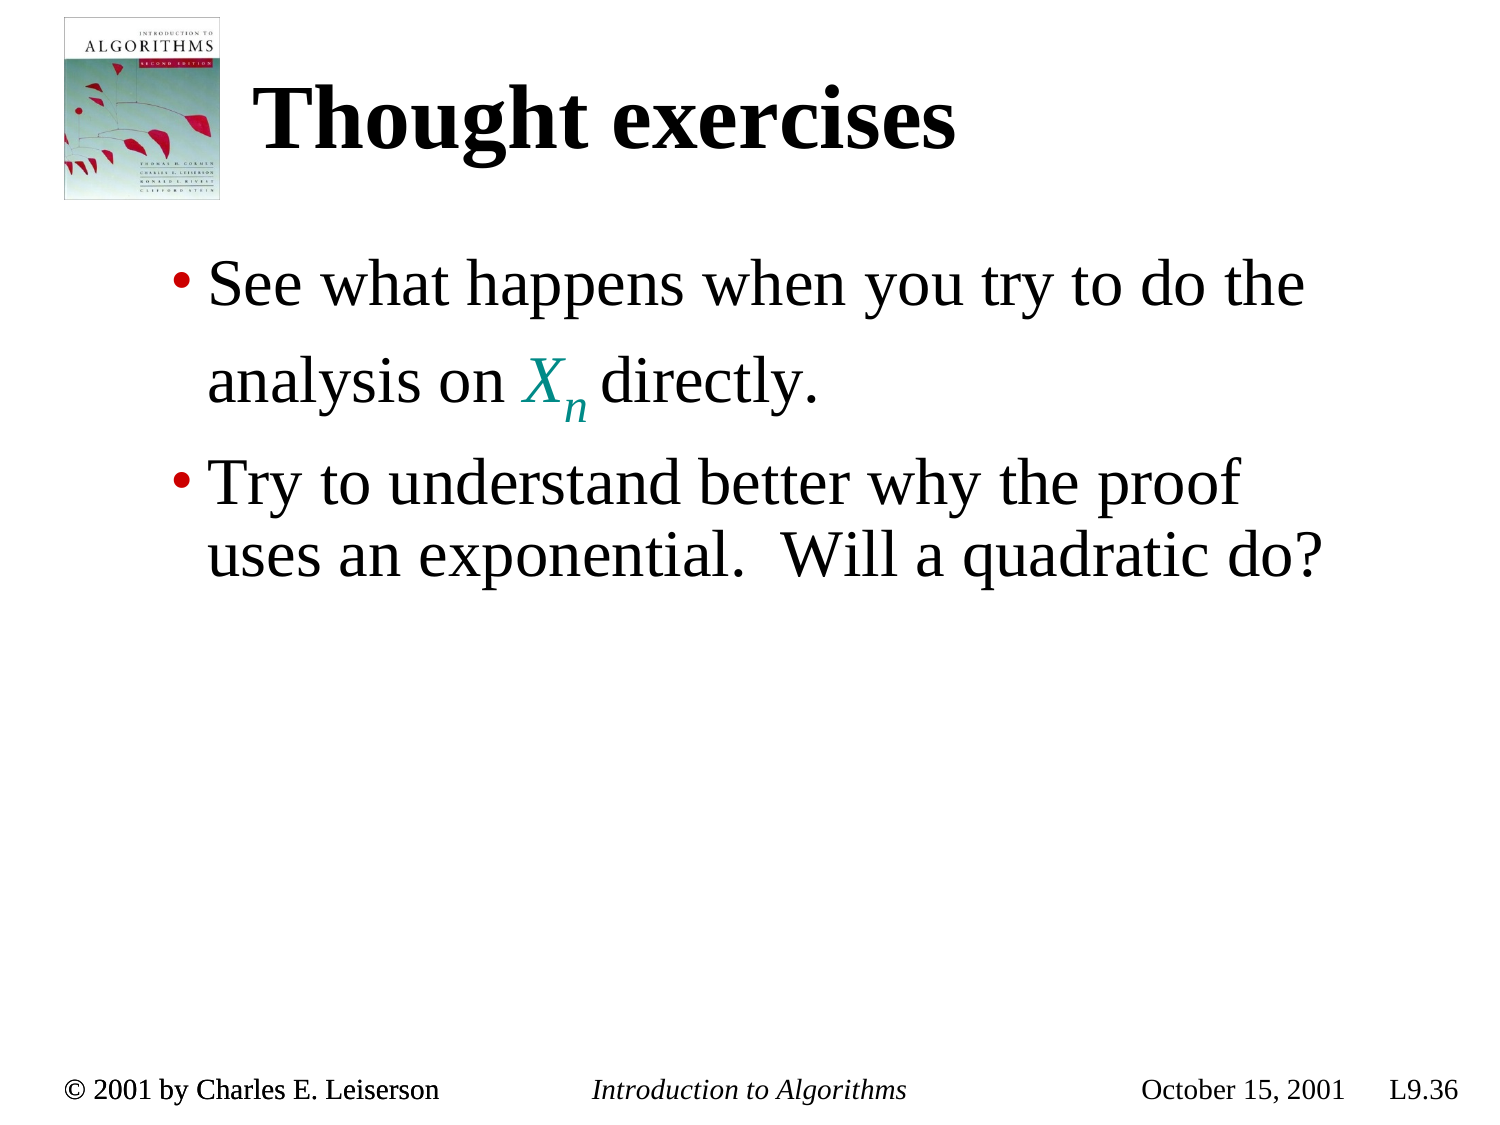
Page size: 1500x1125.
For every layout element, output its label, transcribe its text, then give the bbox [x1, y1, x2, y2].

picture [64, 17, 220, 200]
text_box October 15, 2001 L9.<number> [1033, 1062, 1474, 1113]
text_box See what happens when you try to do the analysis on Xn directly. Try to understand better why the proof uses an exponential. Will a quadratic do? [155, 240, 1346, 600]
text_box Thought exercises [237, 24, 1476, 213]
text_box Introduction to Algorithms [577, 1062, 923, 1113]
